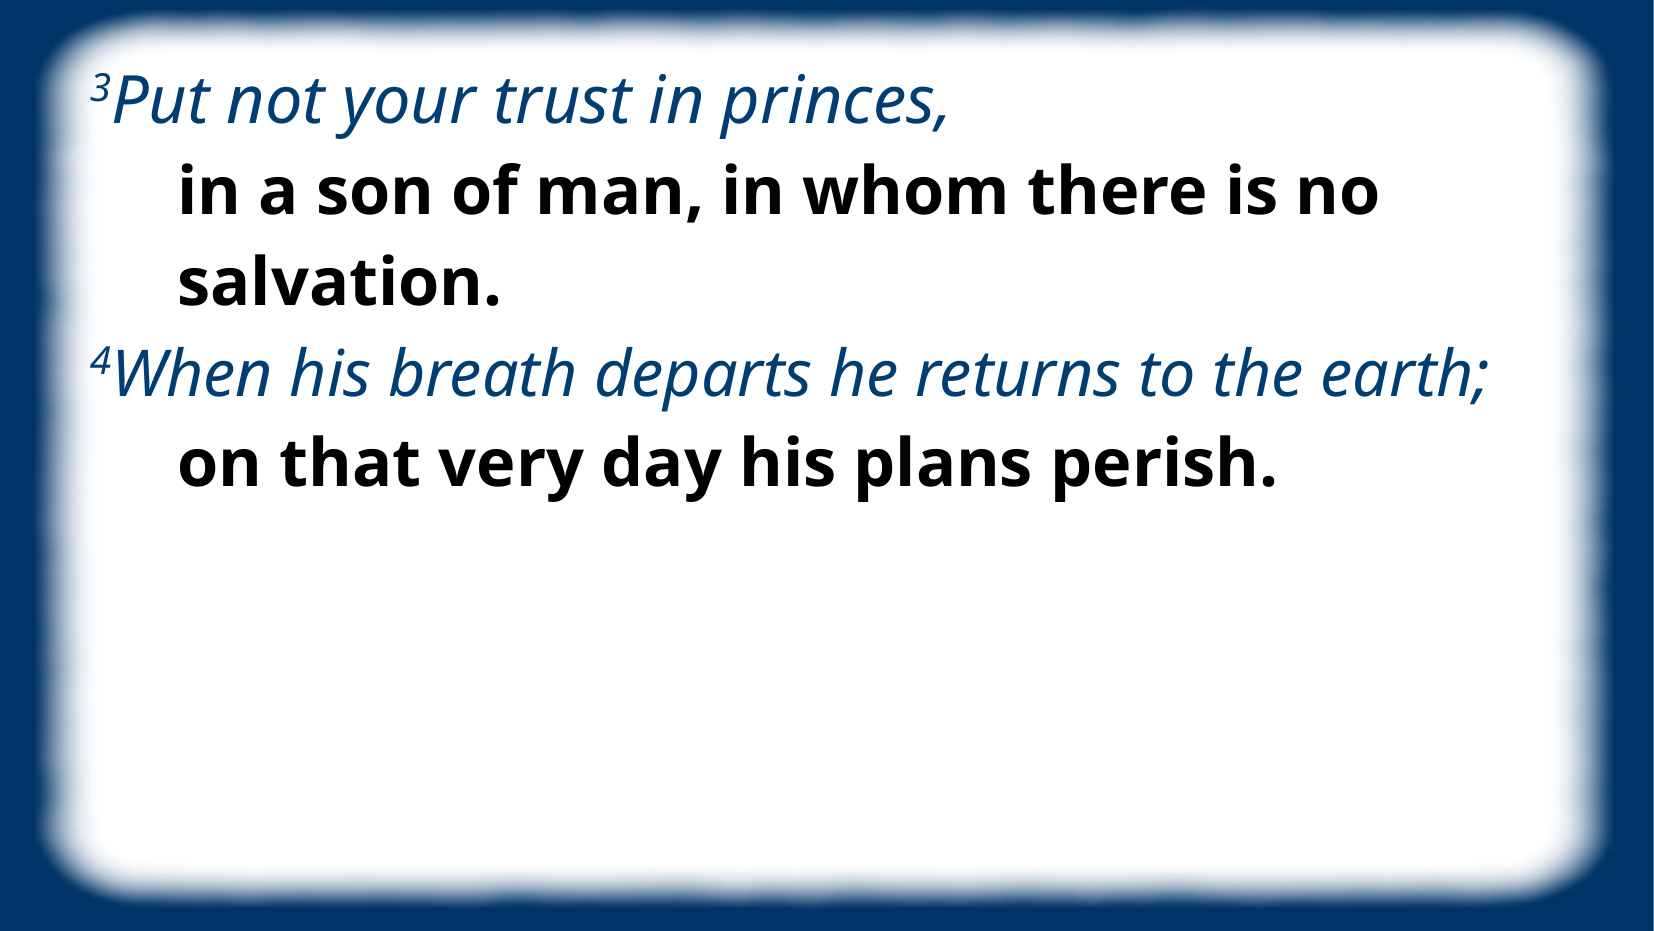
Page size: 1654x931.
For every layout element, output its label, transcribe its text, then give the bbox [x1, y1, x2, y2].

text_box 3Put not your trust in princes, in a son of man, in whom there is no salvation. 4When his breath departs he returns to the earth; on that very day his plans perish. [75, 45, 1576, 504]
picture [0, 0, 1654, 931]
